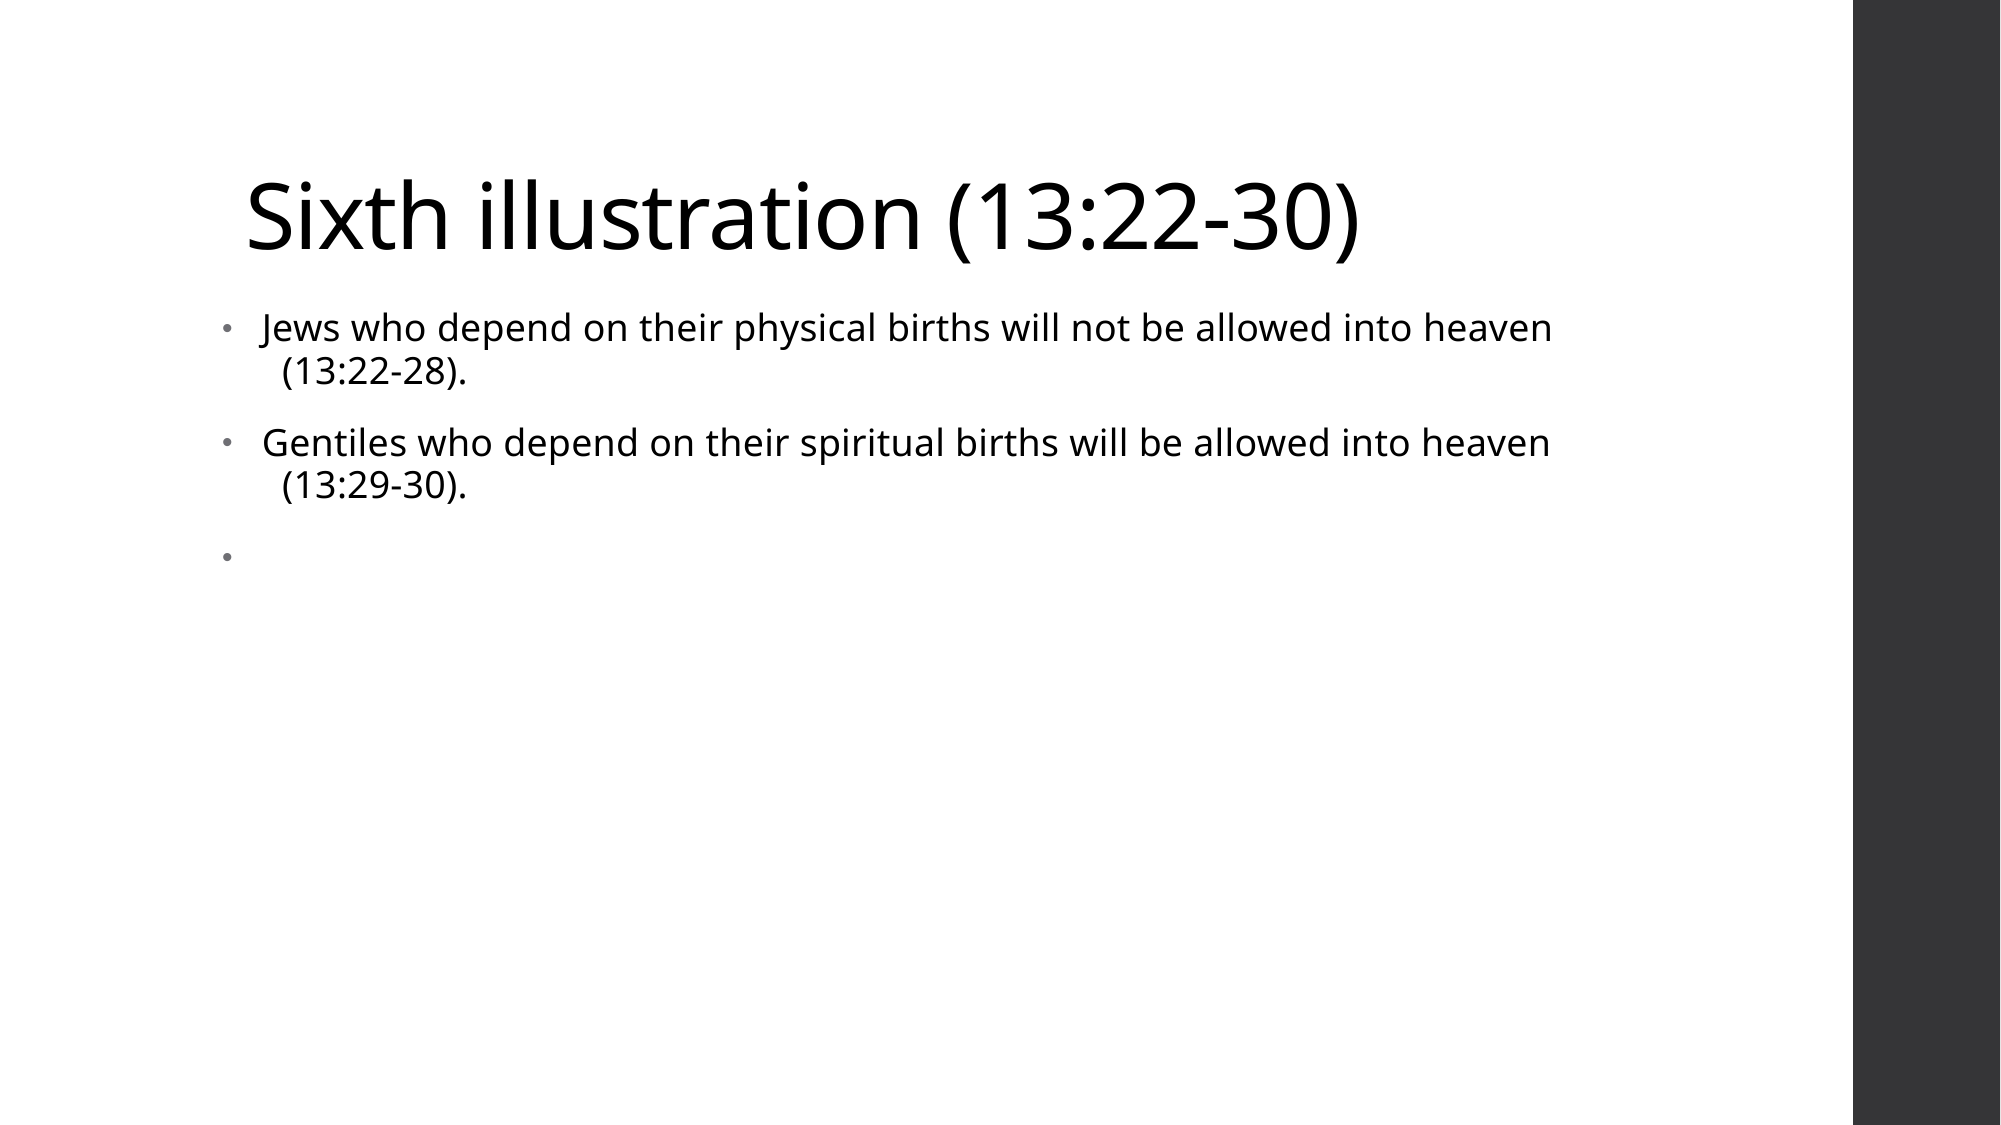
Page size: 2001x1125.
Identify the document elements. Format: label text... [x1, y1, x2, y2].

list Jews who depend on their physical births will not be allowed into heaven (13:22-28). Gentiles who depend on their spiritual births will be allowed into heaven (13:29-30). [206, 299, 1617, 1014]
title Sixth illustration (13:22-30) [206, 60, 1797, 278]
